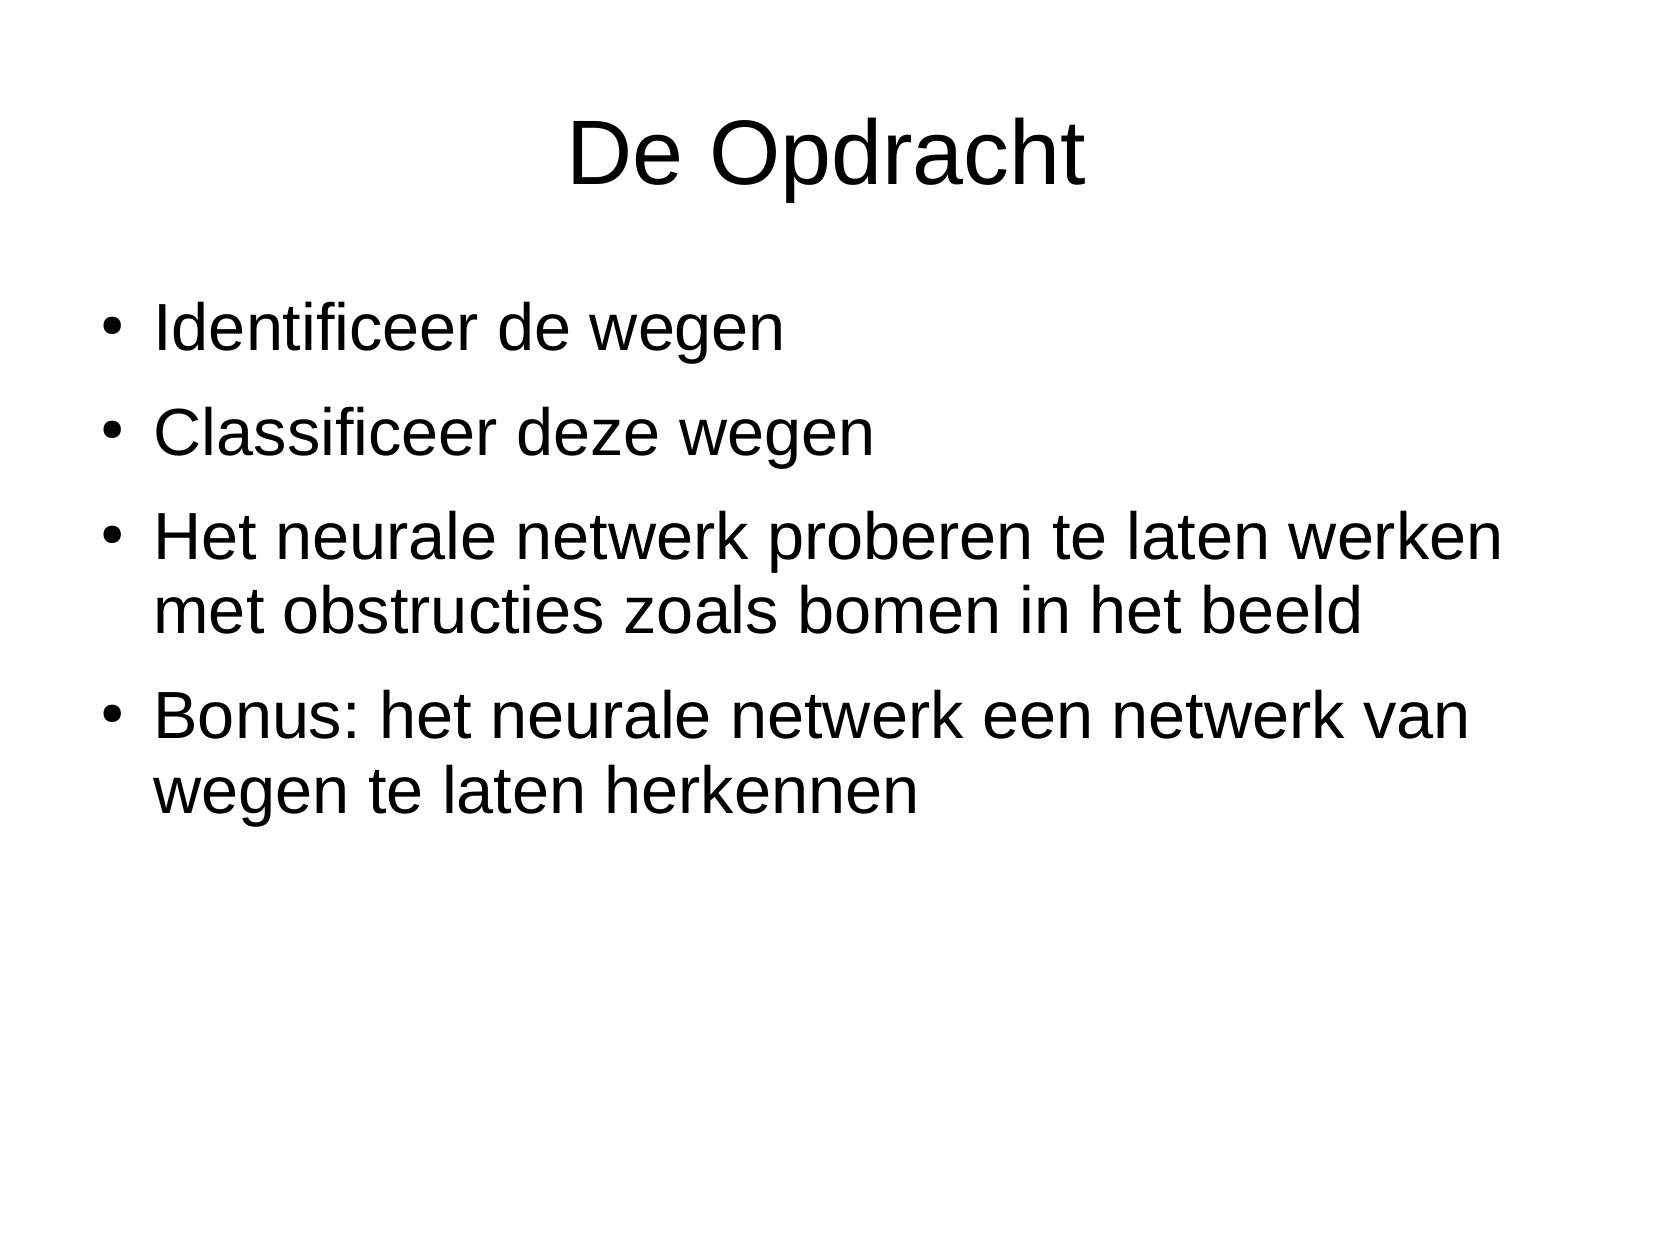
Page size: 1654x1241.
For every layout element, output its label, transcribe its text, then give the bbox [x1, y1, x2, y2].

title De Opdracht [82, 49, 1571, 257]
list Identificeer de wegen Classificeer deze wegen Het neurale netwerk proberen te laten werken met obstructies zoals bomen in het beeld Bonus: het neurale netwerk een netwerk van wegen te laten herkennen [82, 290, 1571, 1010]
